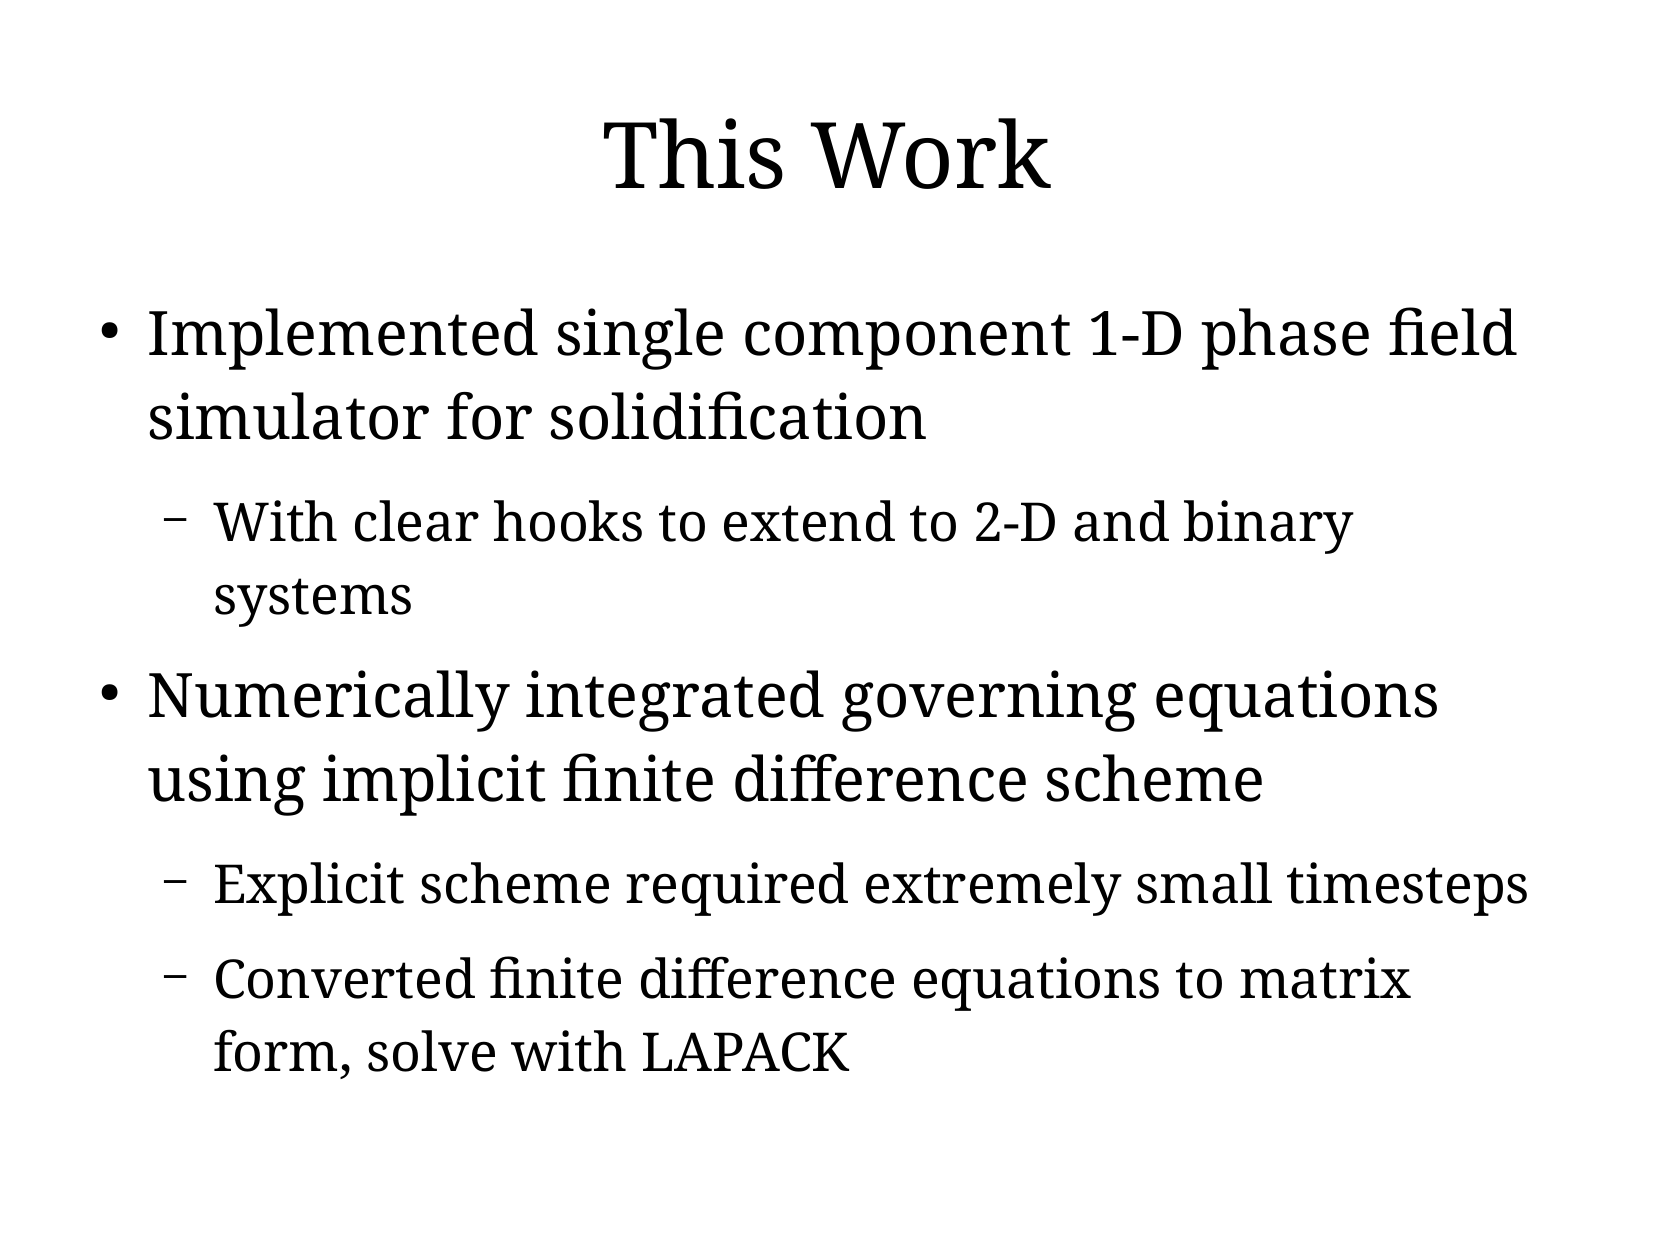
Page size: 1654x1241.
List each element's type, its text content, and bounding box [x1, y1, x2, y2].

list Implemented single component 1-D phase field simulator for solidification With clear hooks to extend to 2-D and binary systems Numerically integrated governing equations using implicit finite difference scheme Explicit scheme required extremely small timesteps Converted finite difference equations to matrix form, solve with LAPACK [82, 290, 1538, 1126]
title This Work [82, 49, 1571, 257]
